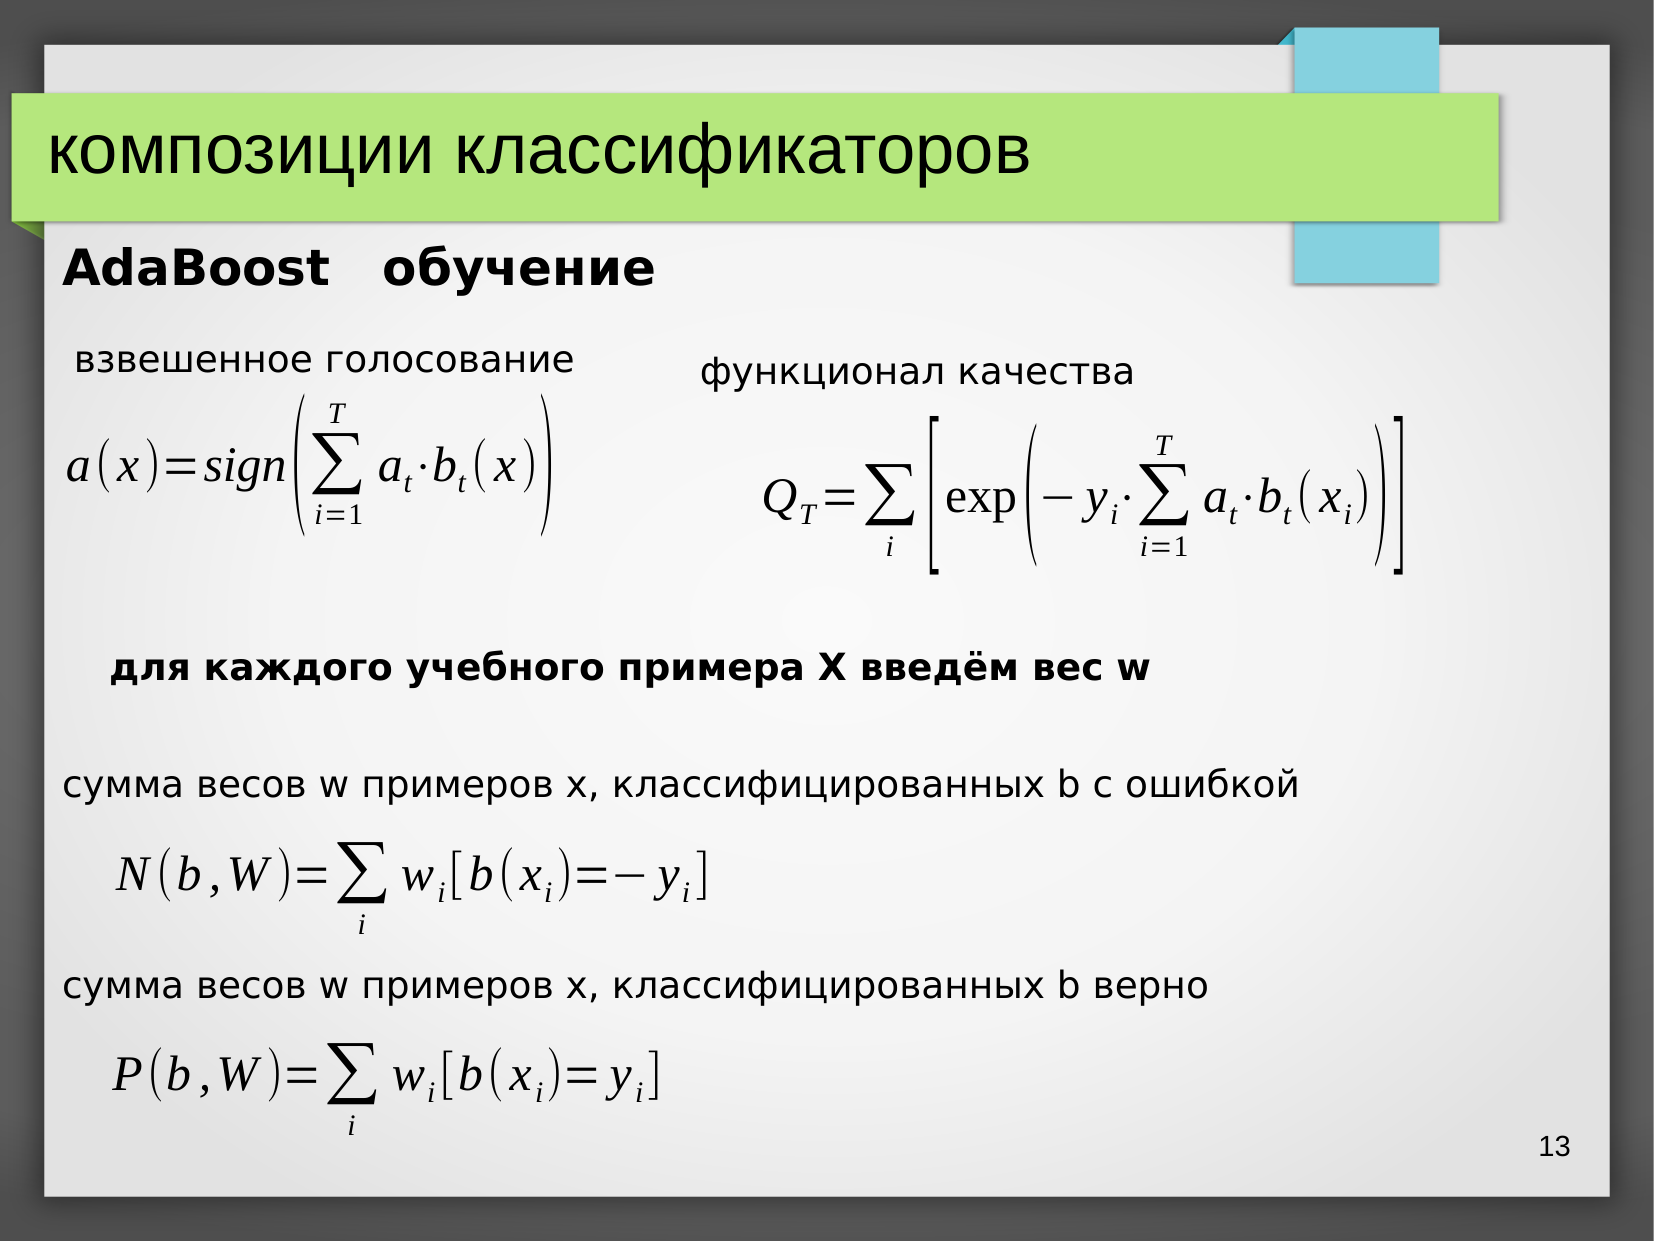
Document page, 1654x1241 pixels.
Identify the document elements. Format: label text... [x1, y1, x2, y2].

chart [59, 413, 562, 539]
text_box AdaBoost обучение [47, 231, 768, 305]
chart [755, 413, 1413, 578]
text_box для каждого учебного примера X введём вес w [94, 637, 1241, 697]
title композиции классификаторов [47, 109, 1501, 189]
chart [106, 838, 715, 941]
chart [102, 1039, 674, 1142]
text_box функционал качества [685, 342, 1583, 414]
text_box взвешенное голосование [59, 330, 686, 413]
text_box сумма весов w примеров x, классифицированных b верно [47, 956, 1512, 1016]
picture [0, 0, 1654, 1241]
text_box сумма весов w примеров x, классифицированных b с ошибкой [47, 755, 1512, 815]
